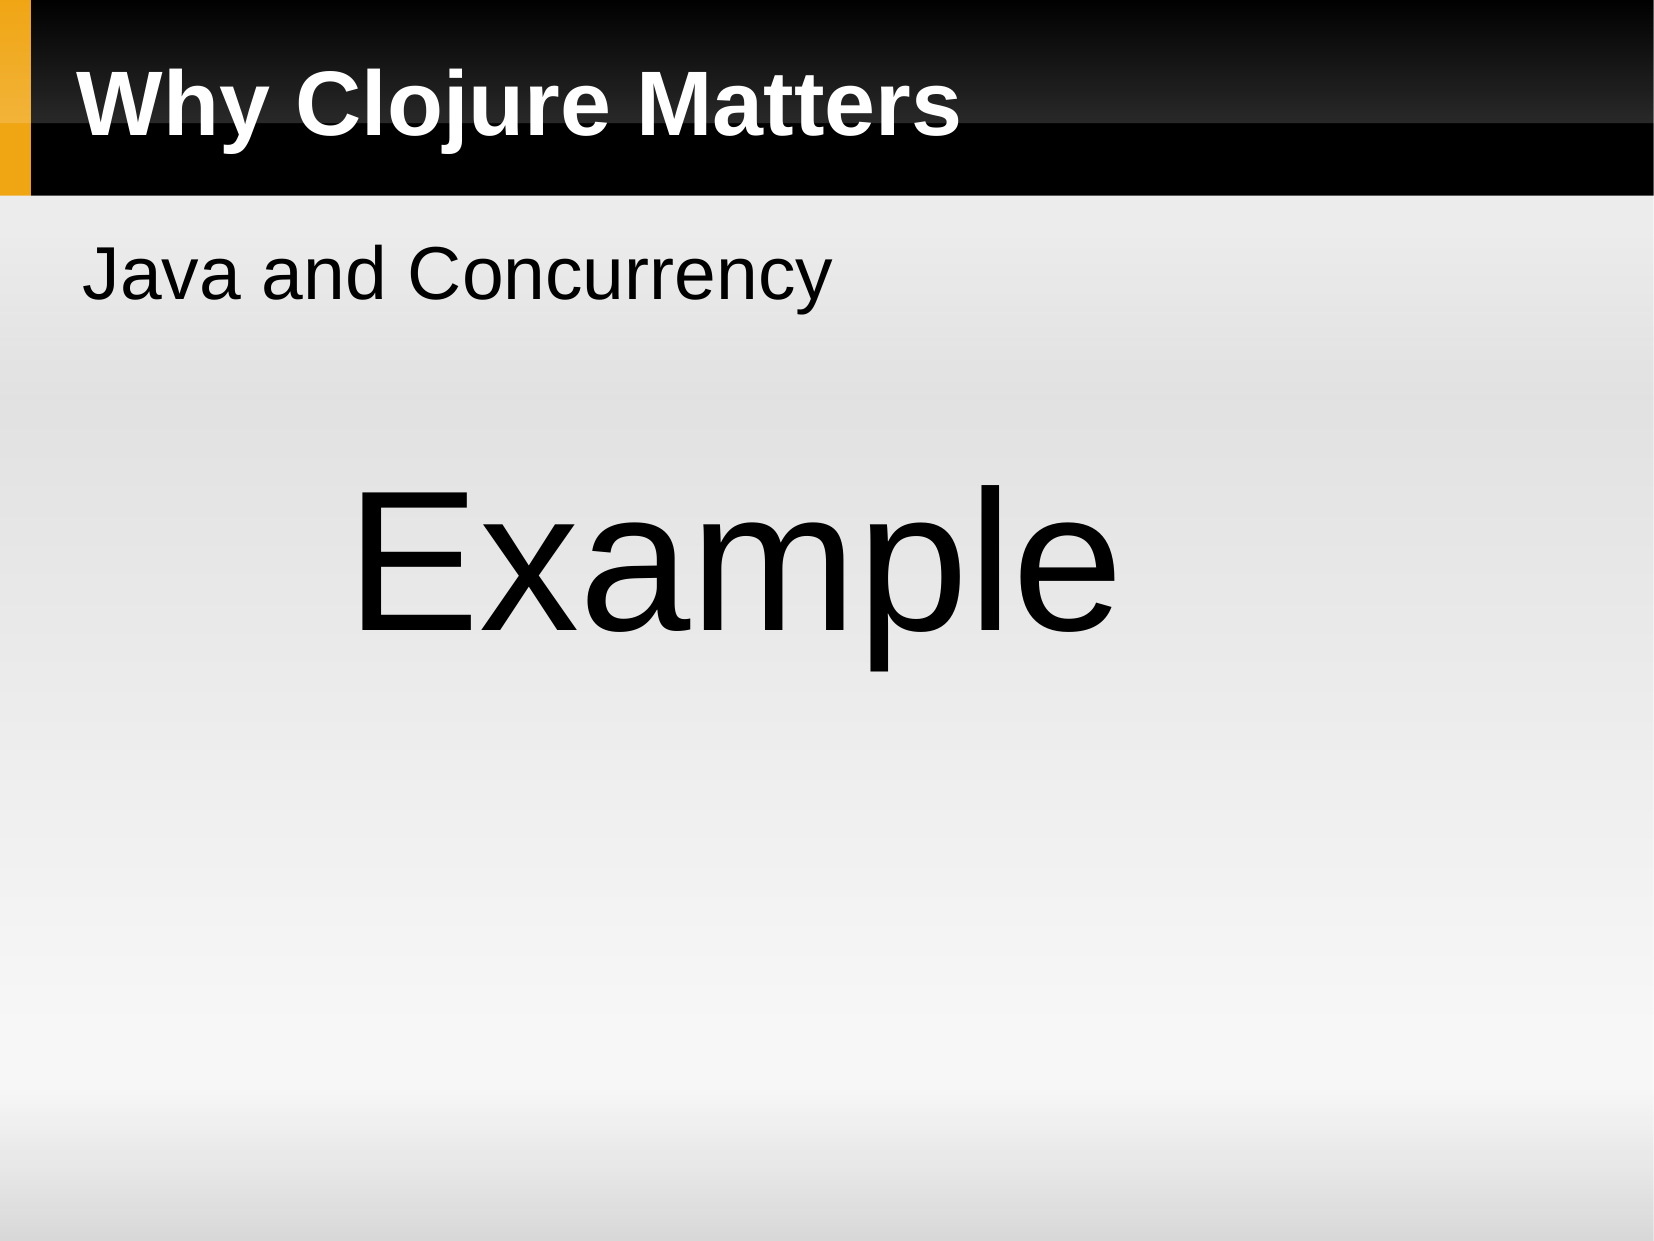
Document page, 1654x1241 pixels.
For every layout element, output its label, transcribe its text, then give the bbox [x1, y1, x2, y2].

title Why Clojure Matters [76, 0, 1565, 208]
list Java and Concurrency Example [82, 231, 1388, 1036]
picture [0, 0, 1654, 1241]
